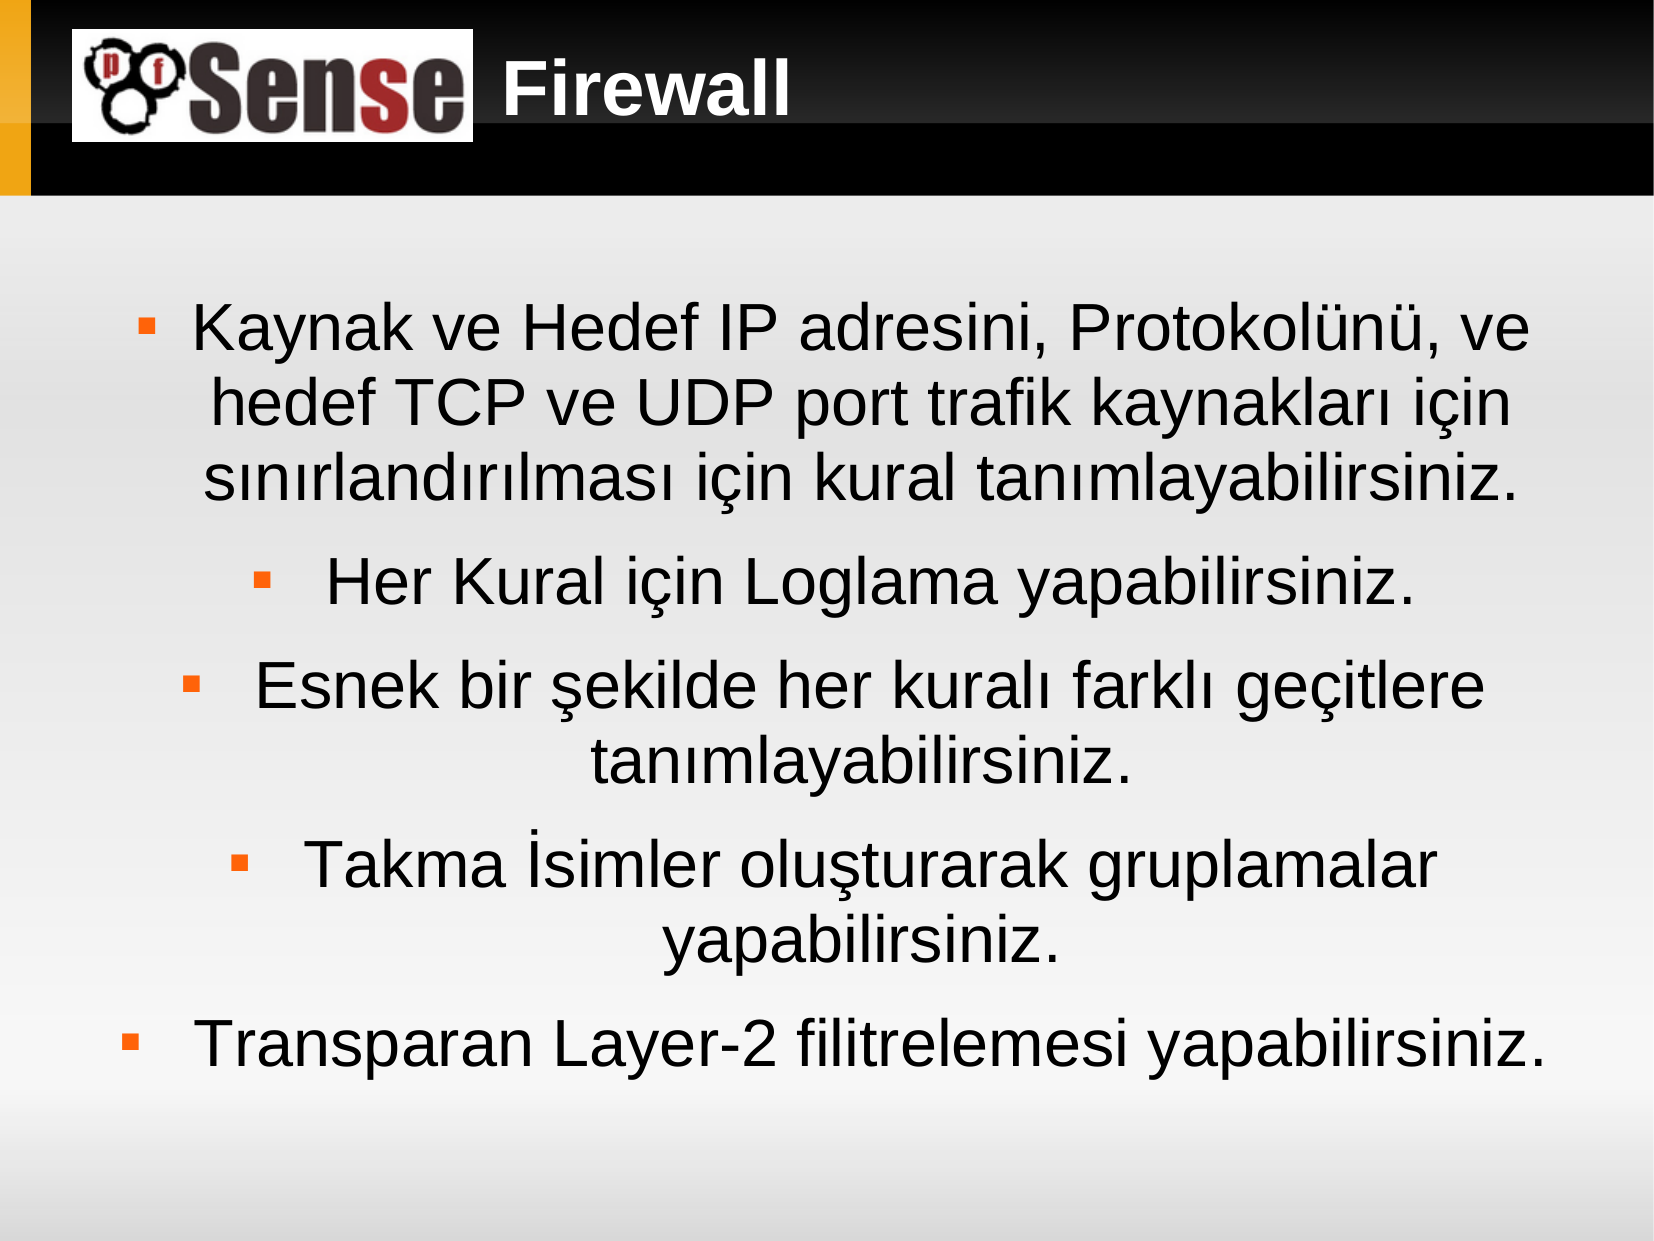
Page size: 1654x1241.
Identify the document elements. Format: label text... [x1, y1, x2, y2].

list Kaynak ve Hedef IP adresini, Protokolünü, ve hedef TCP ve UDP port trafik kaynakları için sınırlandırılması için kural tanımlayabilirsiniz. Her Kural için Loglama yapabilirsiniz. Esnek bir şekilde her kuralı farklı geçitlere tanımlayabilirsiniz. Takma İsimler oluşturarak gruplamalar yapabilirsiniz. Transparan Layer-2 filitrelemesi yapabilirsiniz. [82, 290, 1571, 1109]
picture [0, 0, 1654, 1241]
title Firewall [501, 0, 1625, 178]
